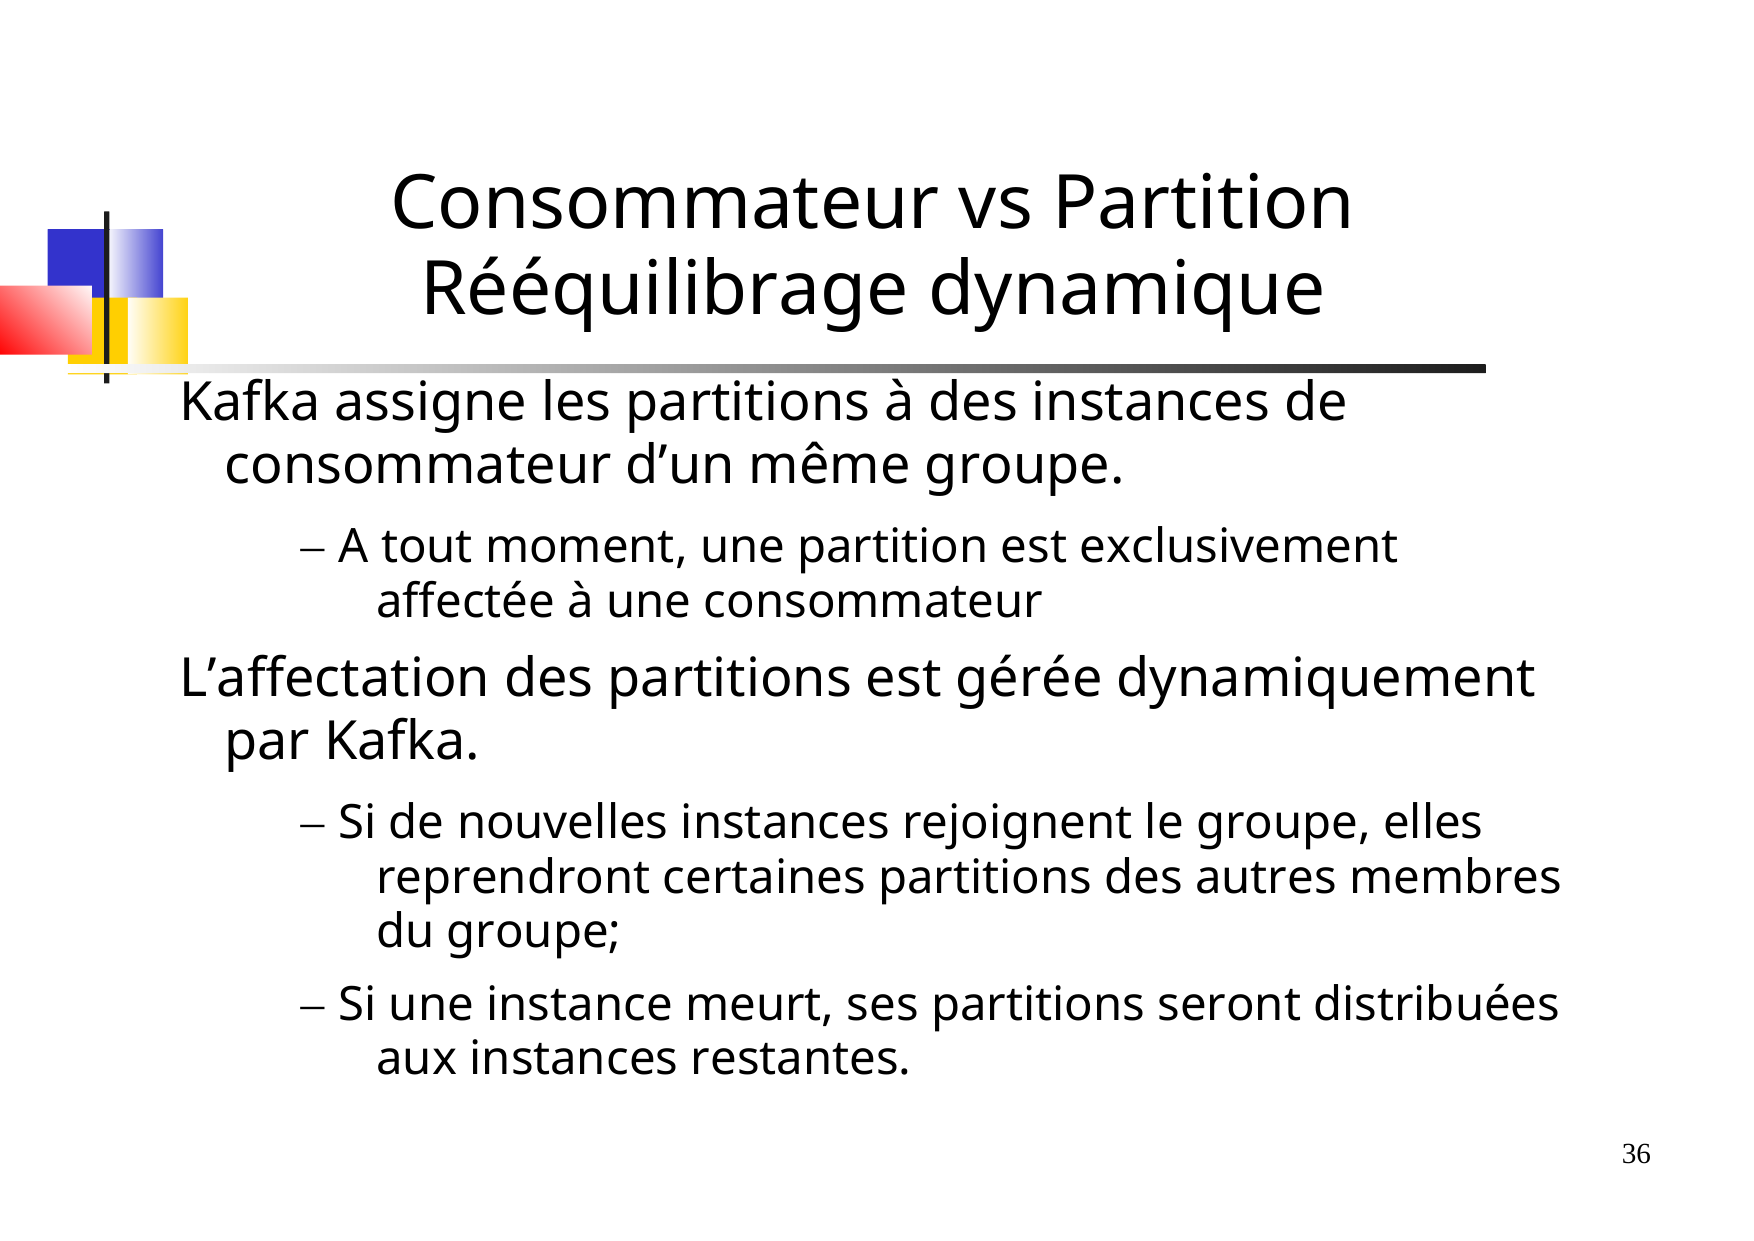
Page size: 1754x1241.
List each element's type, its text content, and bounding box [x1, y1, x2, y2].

list Kafka assigne les partitions à des instances de consommateur d’un même groupe. A tout moment, une partition est exclusivement affectée à une consommateur L’affectation des partitions est gérée dynamiquement par Kafka. Si de nouvelles instances rejoignent le groupe, elles reprendront certaines partitions des autres membres du groupe; Si une instance meurt, ses partitions seront distribuées aux instances restantes. [179, 371, 1567, 1091]
title Consommateur vs Partition Rééquilibrage dynamique [179, 139, 1567, 351]
